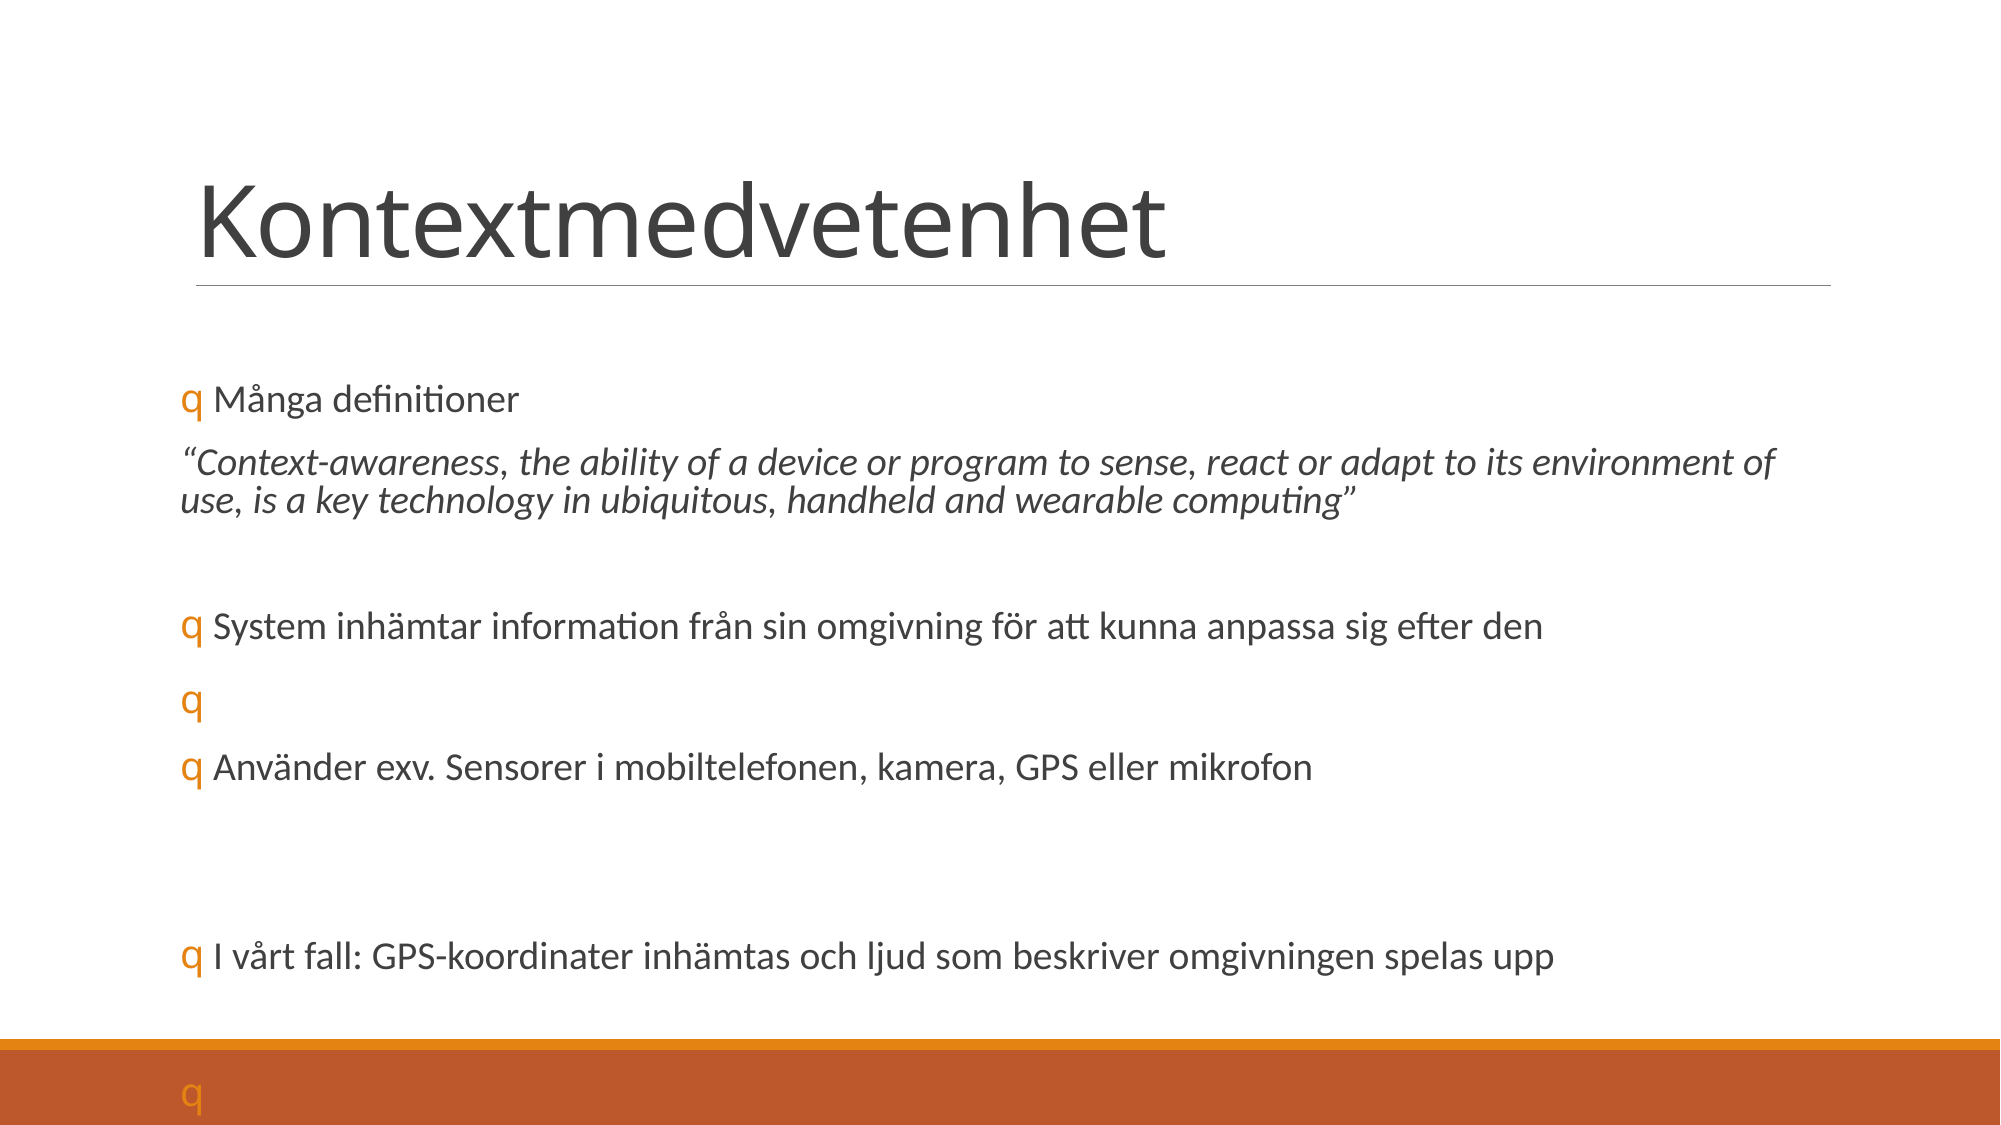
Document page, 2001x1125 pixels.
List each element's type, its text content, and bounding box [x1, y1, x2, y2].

title Kontextmedvetenhet [180, 47, 1831, 286]
list Många definitioner “Context-awareness, the ability of a device or program to sense, react or adapt to its environment of use, is a key technology in ubiquitous, handheld and wearable computing” System inhämtar information från sin omgivning för att kunna anpassa sig efter den Använder exv. Sensorer i mobiltelefonen, kamera, GPS eller mikrofon I vårt fall: GPS-koordinater inhämtas och ljud som beskriver omgivningen spelas upp [180, 302, 1831, 1039]
